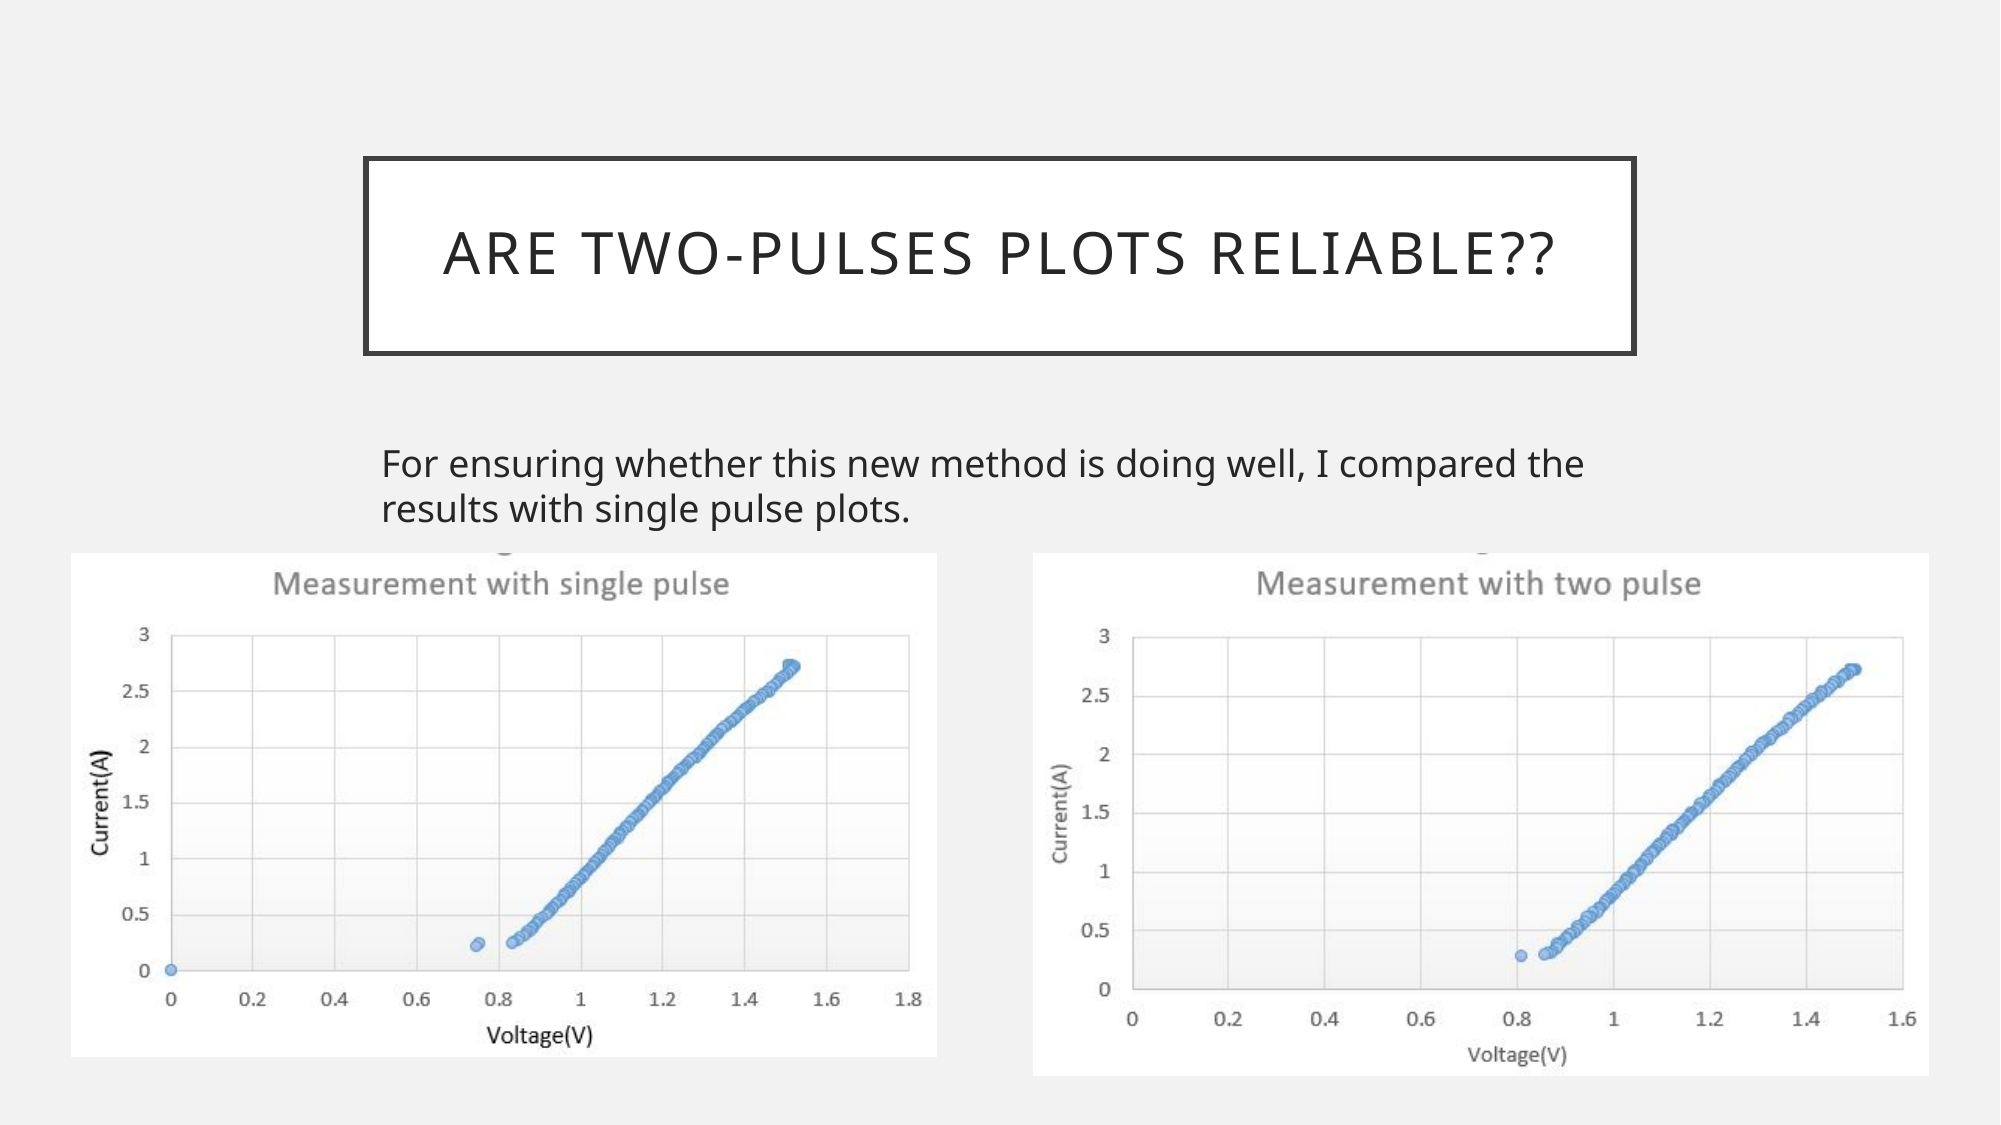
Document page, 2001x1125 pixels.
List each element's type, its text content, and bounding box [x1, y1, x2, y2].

picture [71, 553, 937, 1057]
picture [1033, 553, 1929, 1076]
list For ensuring whether this new method is doing well, I compared the results with single pulse plots. [366, 432, 1634, 942]
title Are two-pulses plots reliable?? [366, 158, 1634, 354]
